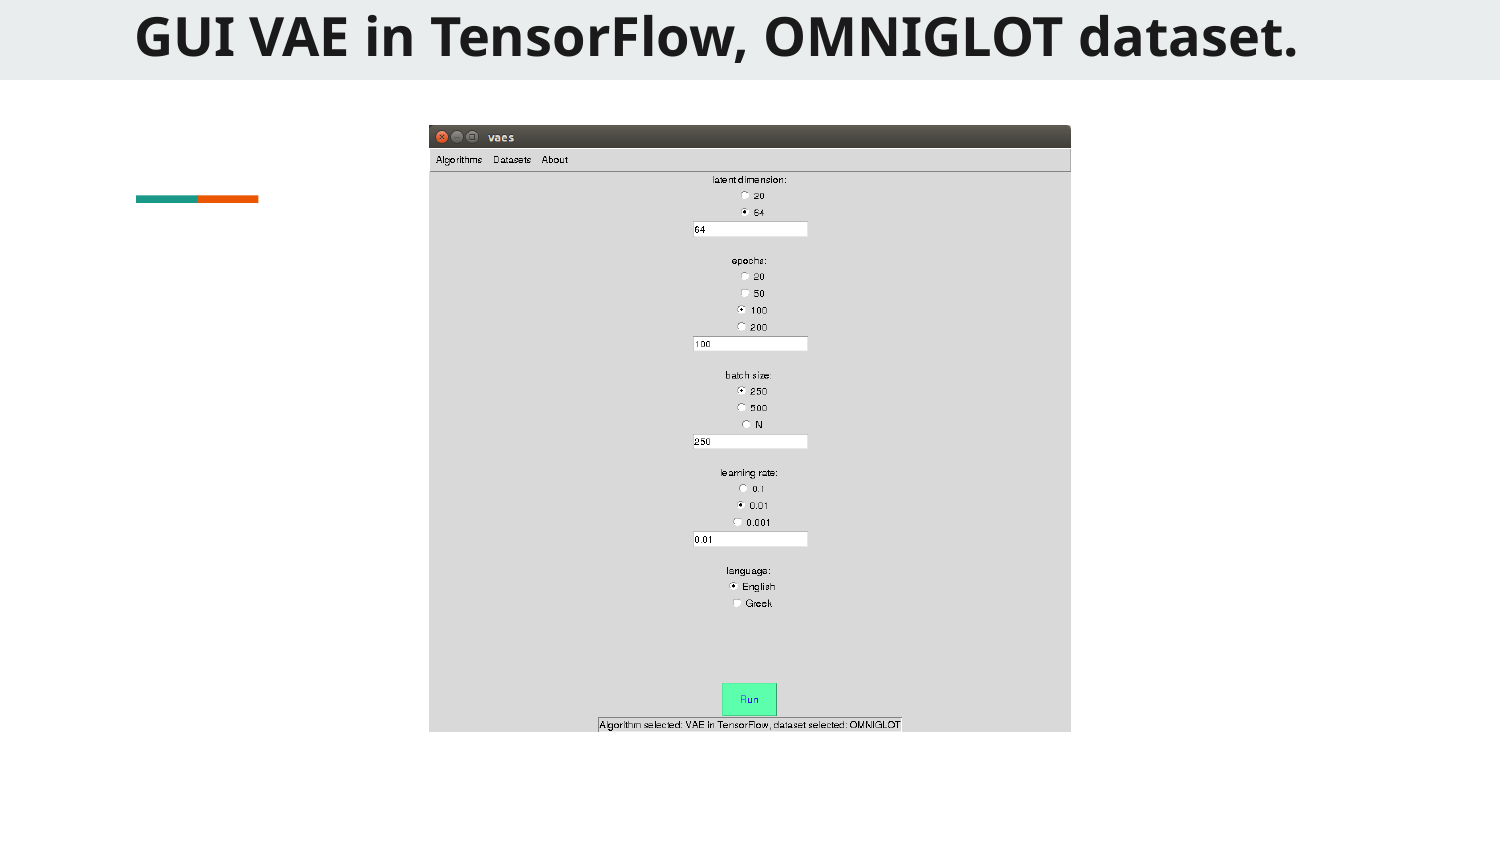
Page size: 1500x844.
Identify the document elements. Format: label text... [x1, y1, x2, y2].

title GUI VAE in TensorFlow, OMNIGLOT dataset. [119, 0, 1381, 76]
picture [429, 125, 1071, 732]
